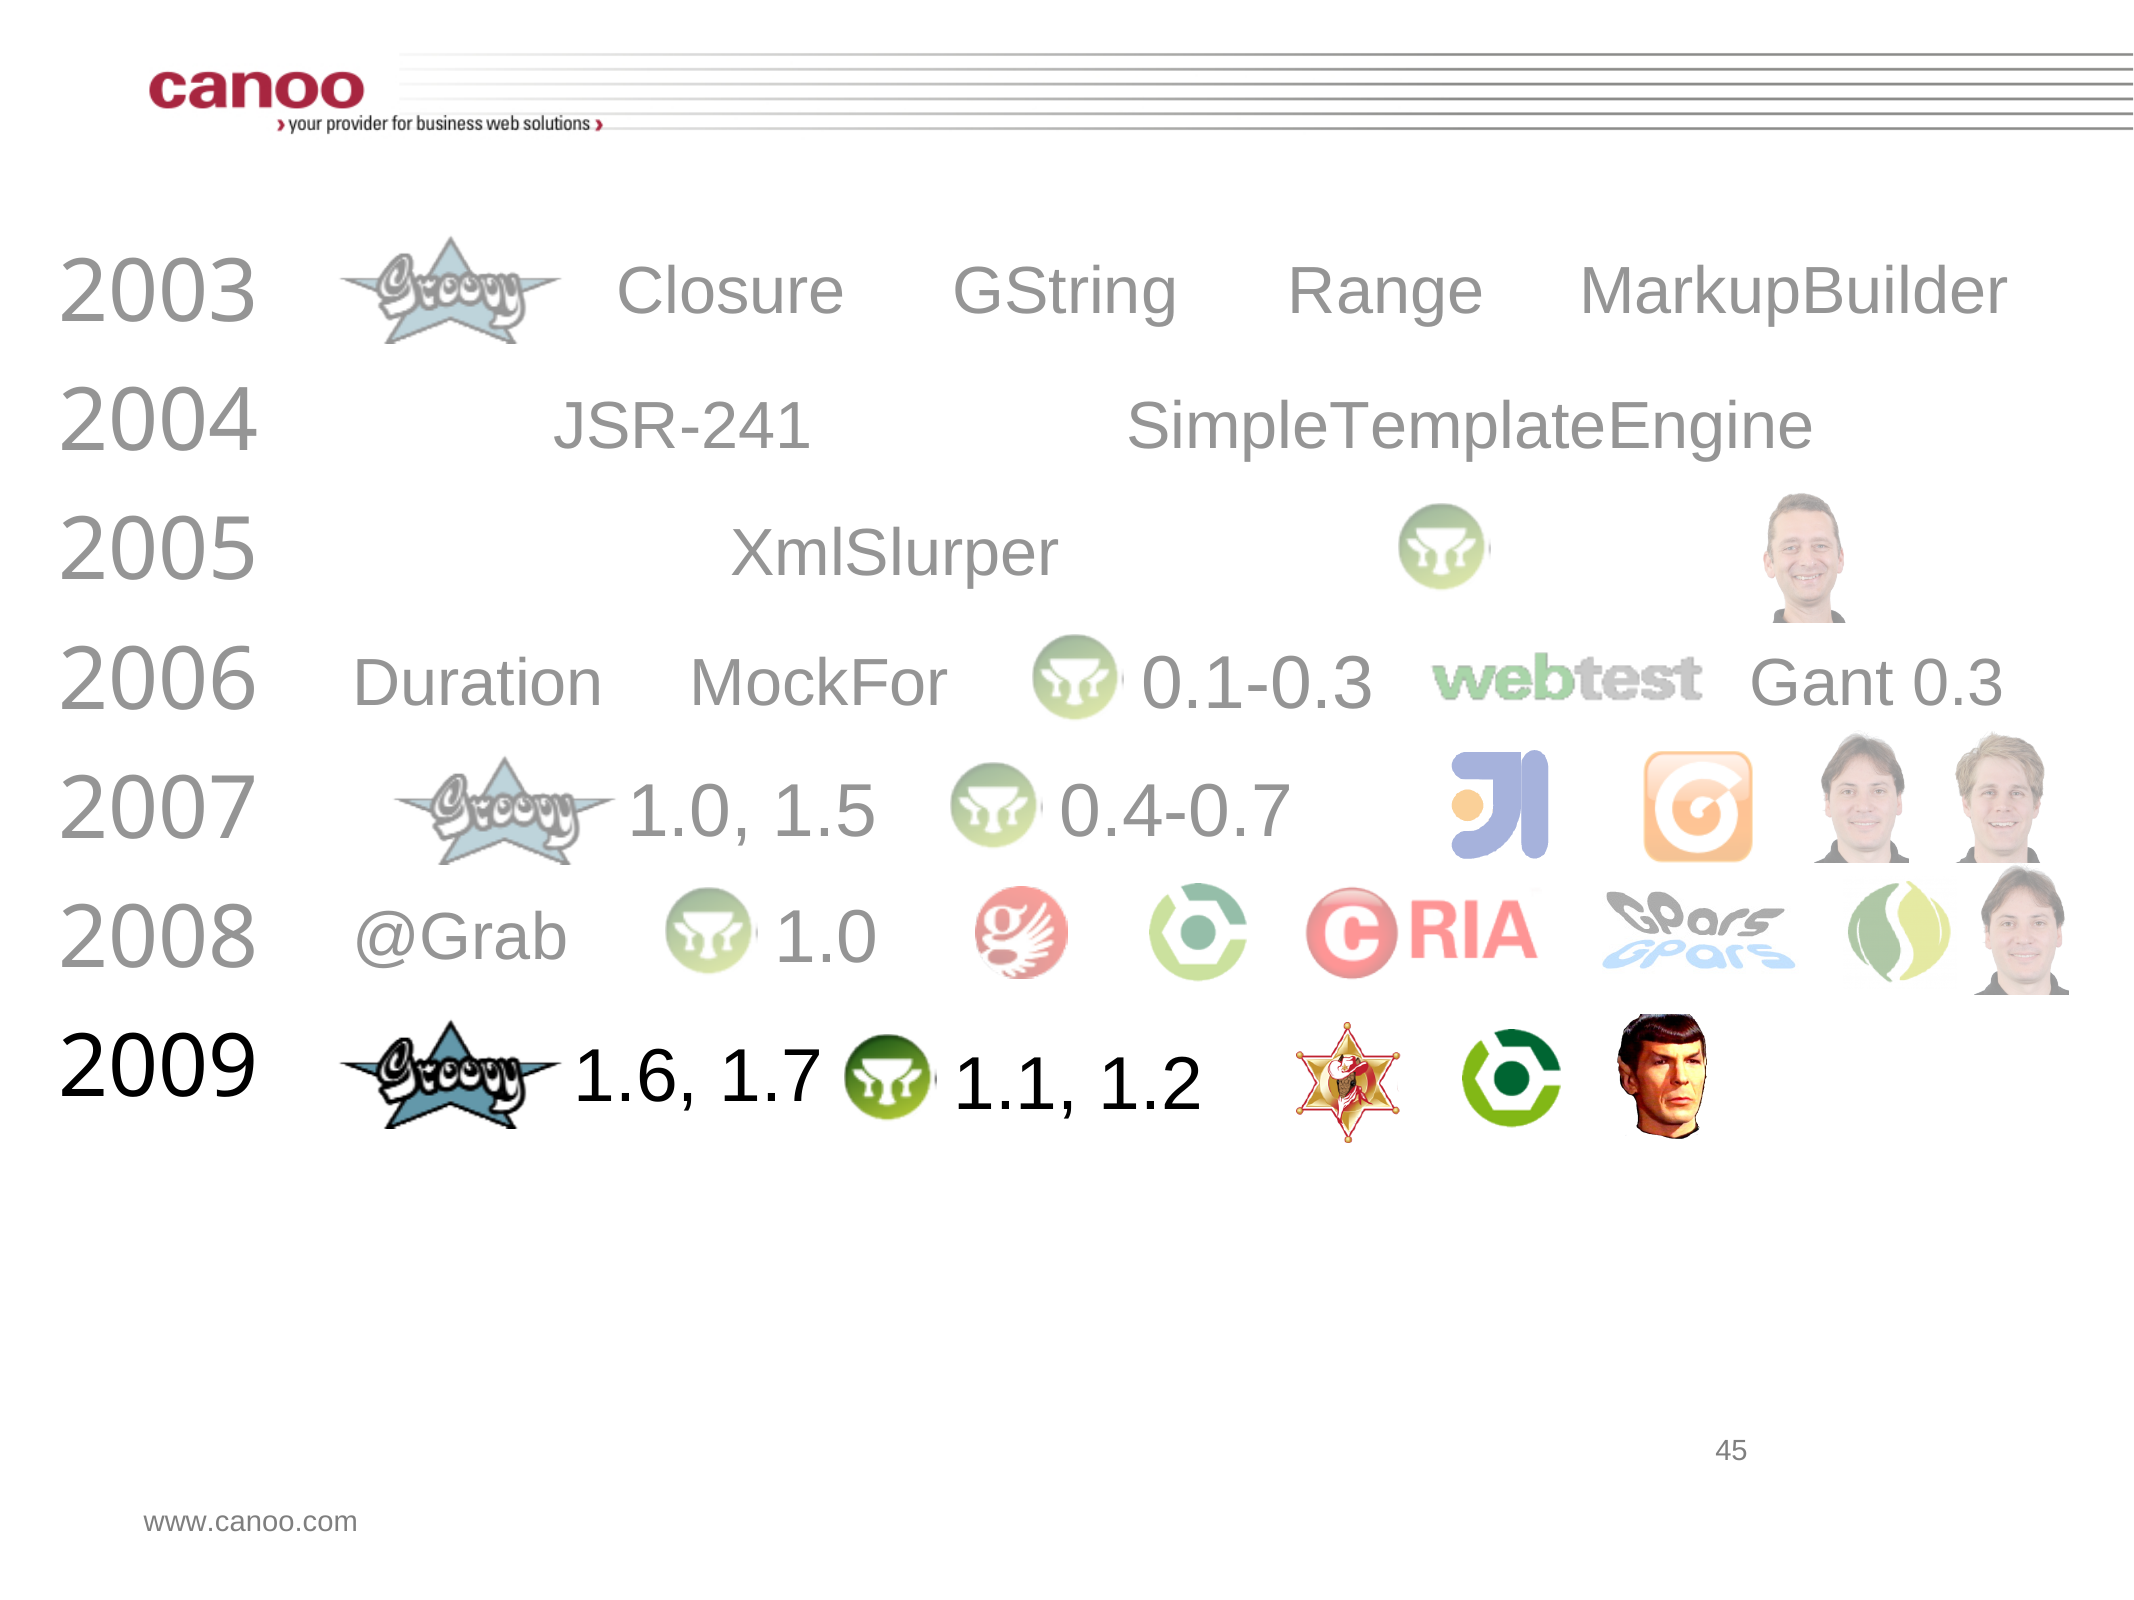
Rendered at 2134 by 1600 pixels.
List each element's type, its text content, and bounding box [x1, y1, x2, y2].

picture [1616, 1014, 1707, 1140]
text_box 1.1, 1.2 [938, 1026, 1219, 1132]
picture [1462, 1029, 1561, 1128]
text_box 1.6, 1.7 [559, 1018, 839, 1124]
picture [37, 225, 2101, 1129]
picture [0, 21, 2134, 188]
text_box <number> [1705, 1423, 1758, 1474]
picture [1296, 1022, 1409, 1143]
text_box 2009 [43, 1013, 297, 1122]
picture [844, 1034, 937, 1124]
